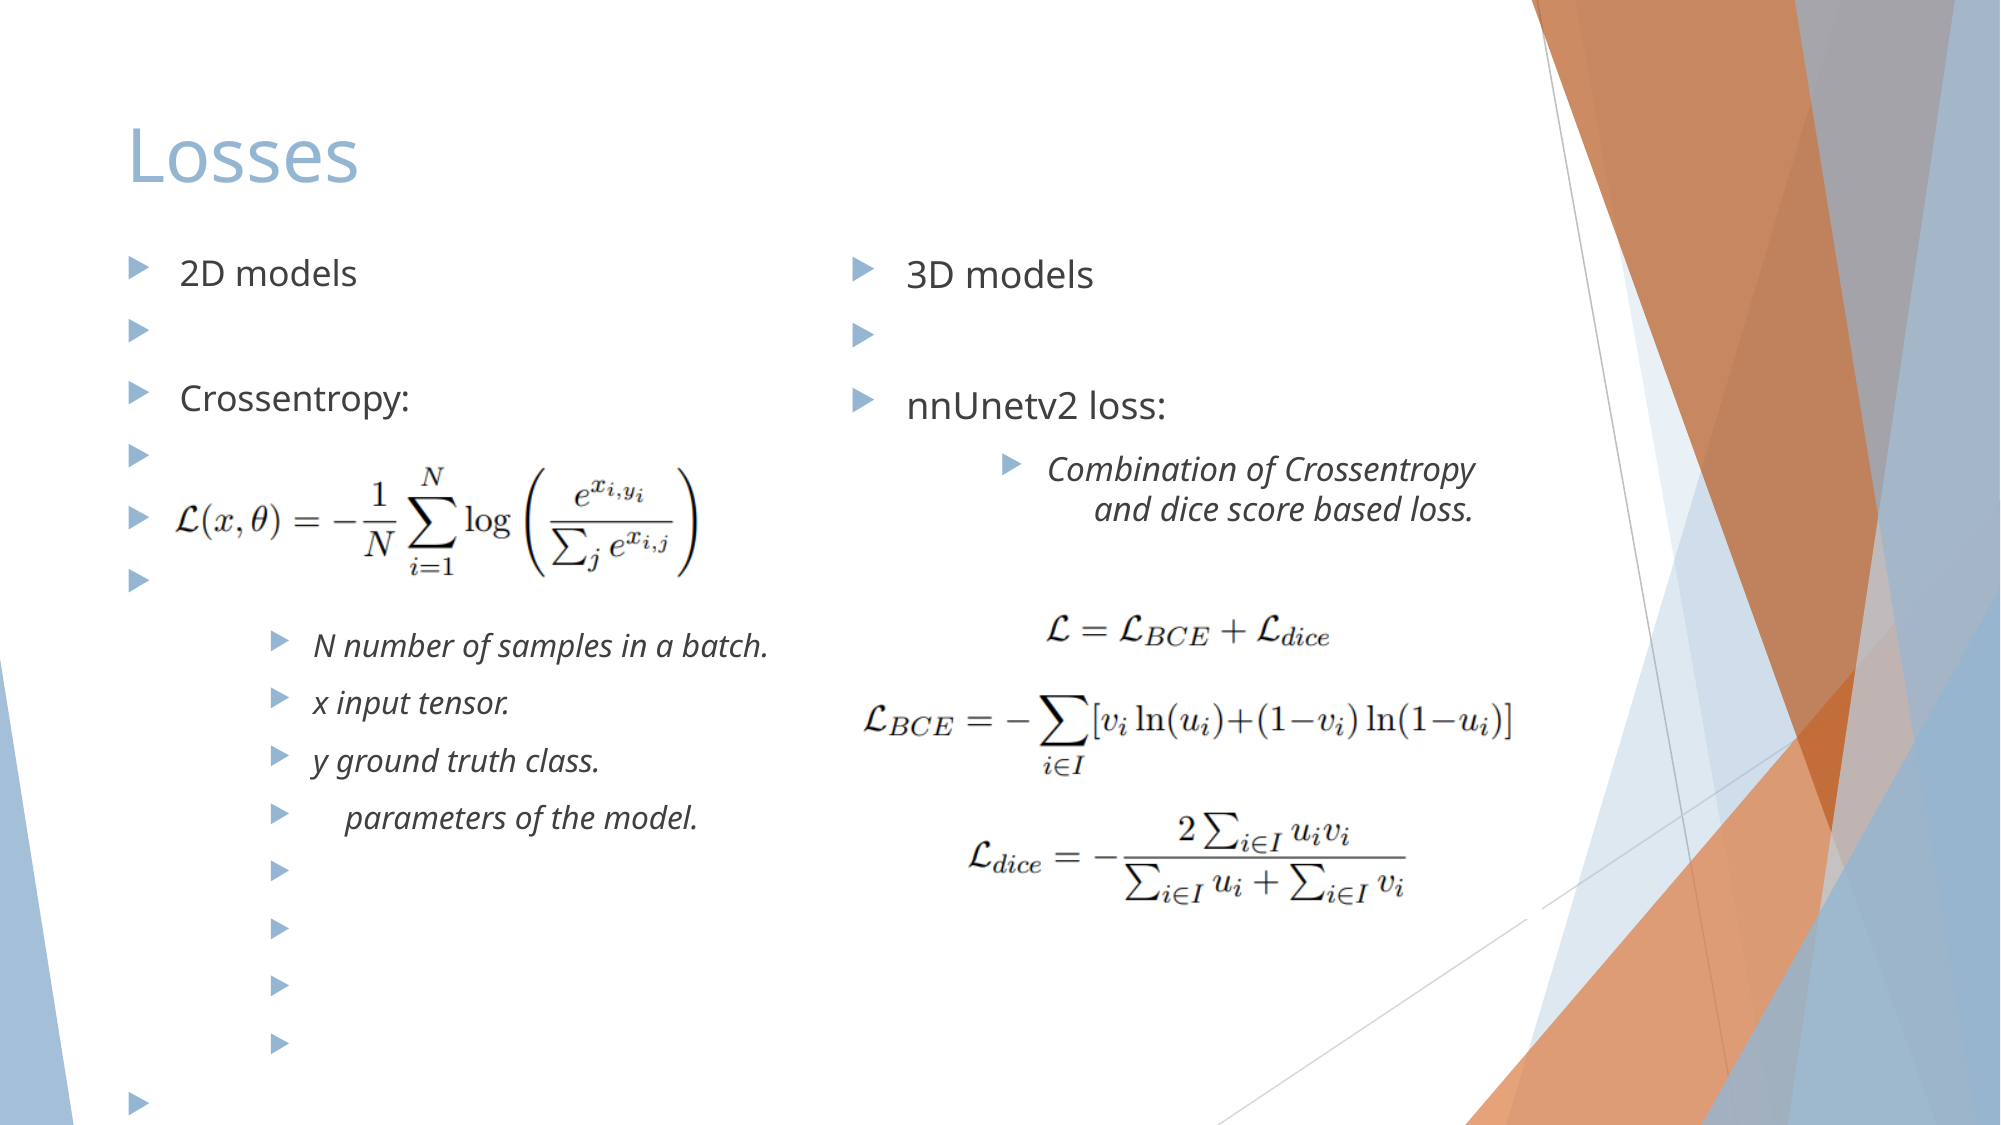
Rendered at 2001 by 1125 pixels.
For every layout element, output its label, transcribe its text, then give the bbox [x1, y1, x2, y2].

list 2D models Crossentropy: N number of samples in a batch. x input tensor. y ground truth class.  parameters of the model. [111, 243, 798, 877]
picture [863, 593, 1542, 919]
picture [152, 462, 710, 594]
title Losses [111, 99, 1522, 317]
list 3D models nnUnetv2 loss: Combination of Crossentropy and dice score based loss. [834, 243, 1522, 877]
